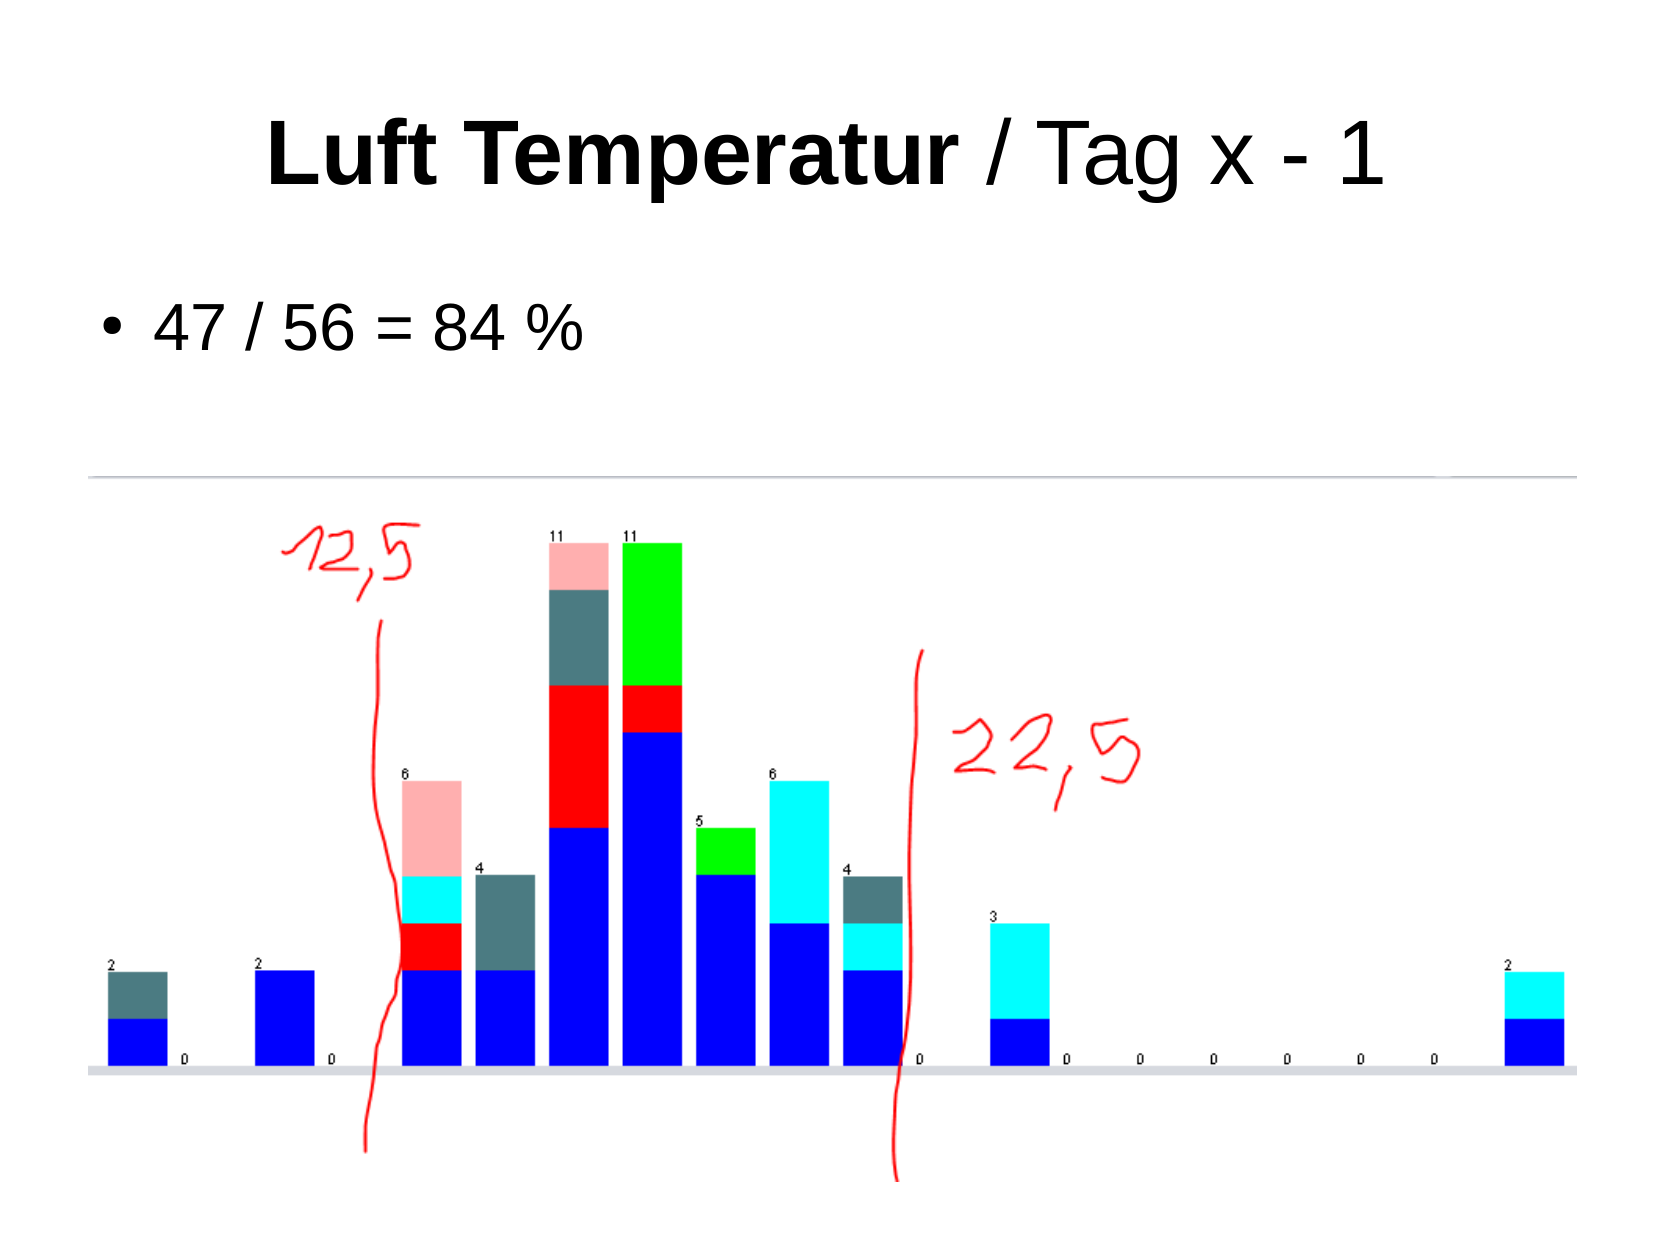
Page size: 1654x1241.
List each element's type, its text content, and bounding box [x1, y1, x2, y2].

list 47 / 56 = 84 % [82, 290, 1571, 1109]
picture [88, 476, 1577, 1182]
title Luft Temperatur / Tag x - 1 [82, 49, 1571, 257]
